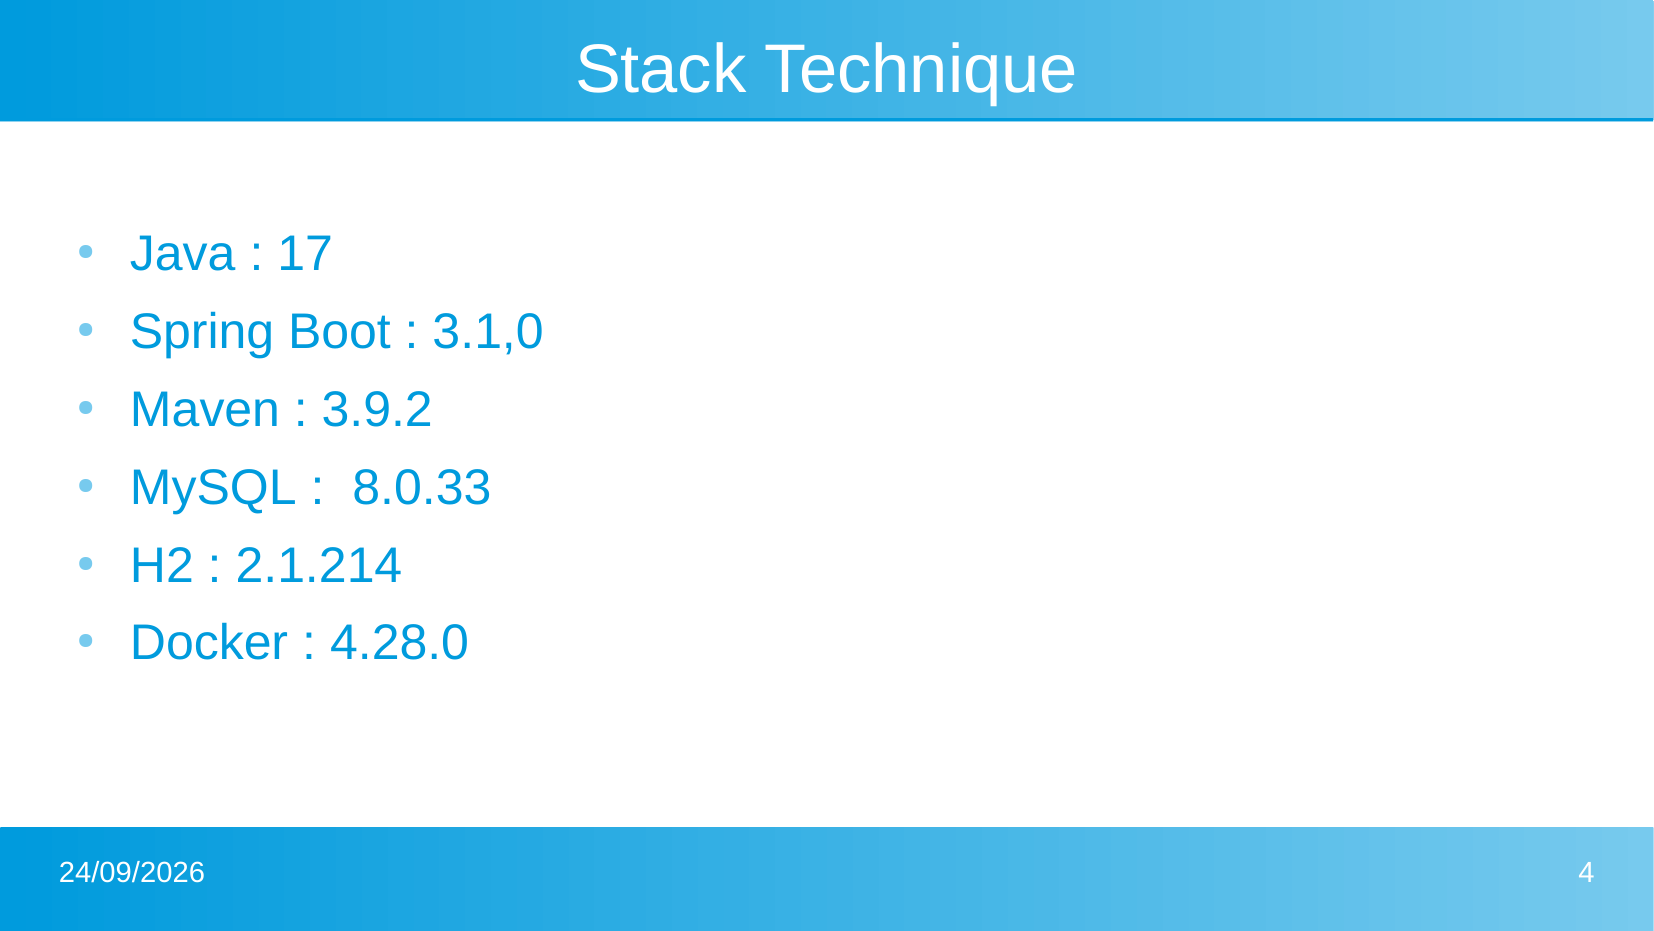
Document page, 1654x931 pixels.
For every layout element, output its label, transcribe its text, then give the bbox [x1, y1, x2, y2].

title Stack Technique [59, 29, 1595, 108]
list Java : 17 Spring Boot : 3.1,0 Maven : 3.9.2 MySQL : 8.0.33 H2 : 2.1.214 Docker : 4.28.0 [59, 147, 1595, 739]
